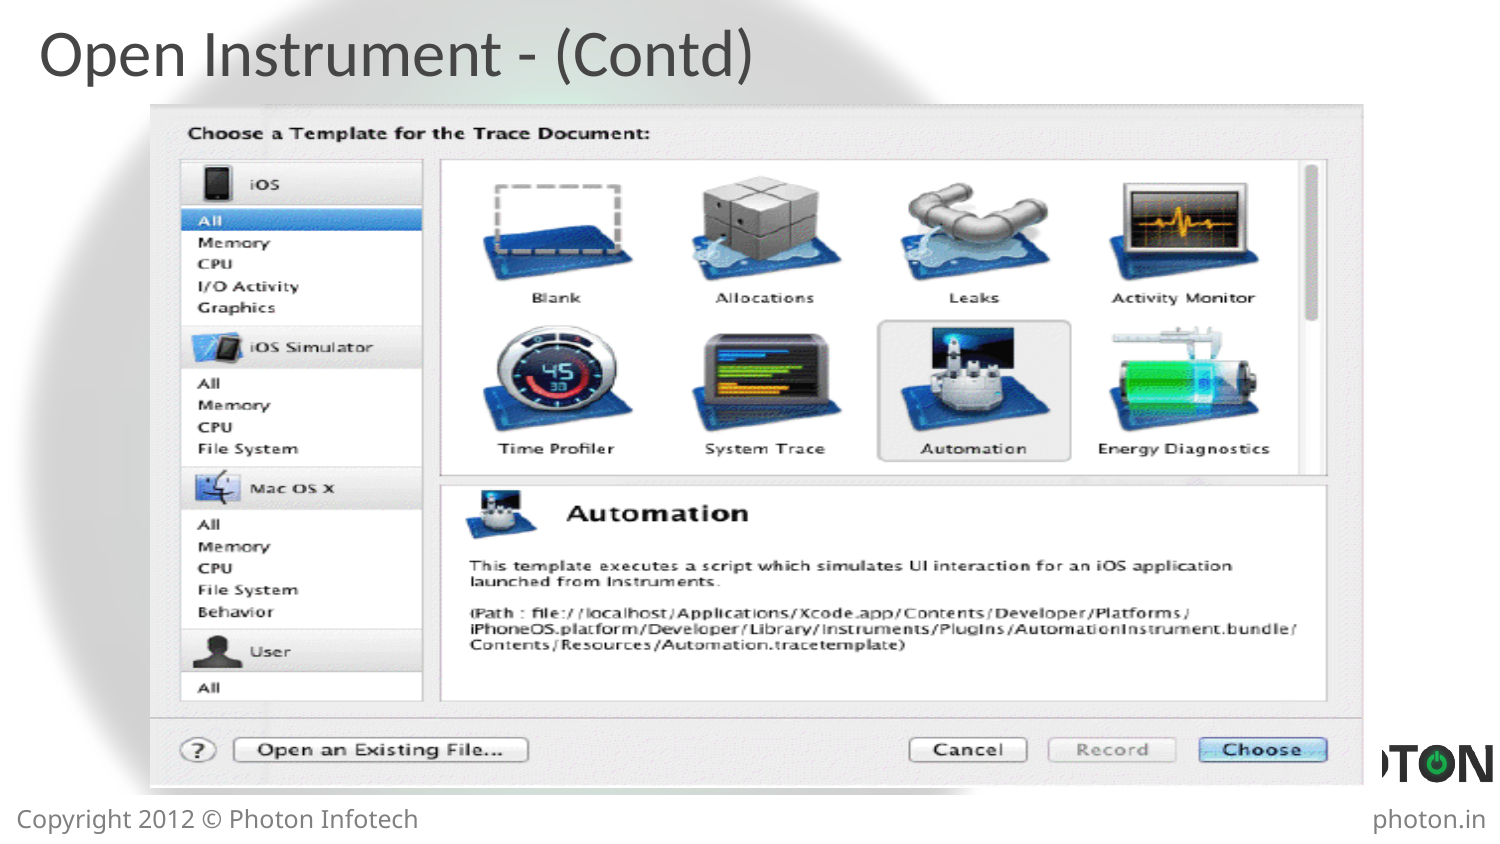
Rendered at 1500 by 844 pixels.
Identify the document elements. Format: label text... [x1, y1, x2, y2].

title Open Instrument - (Contd) [24, 0, 1463, 122]
picture [0, 0, 1497, 795]
